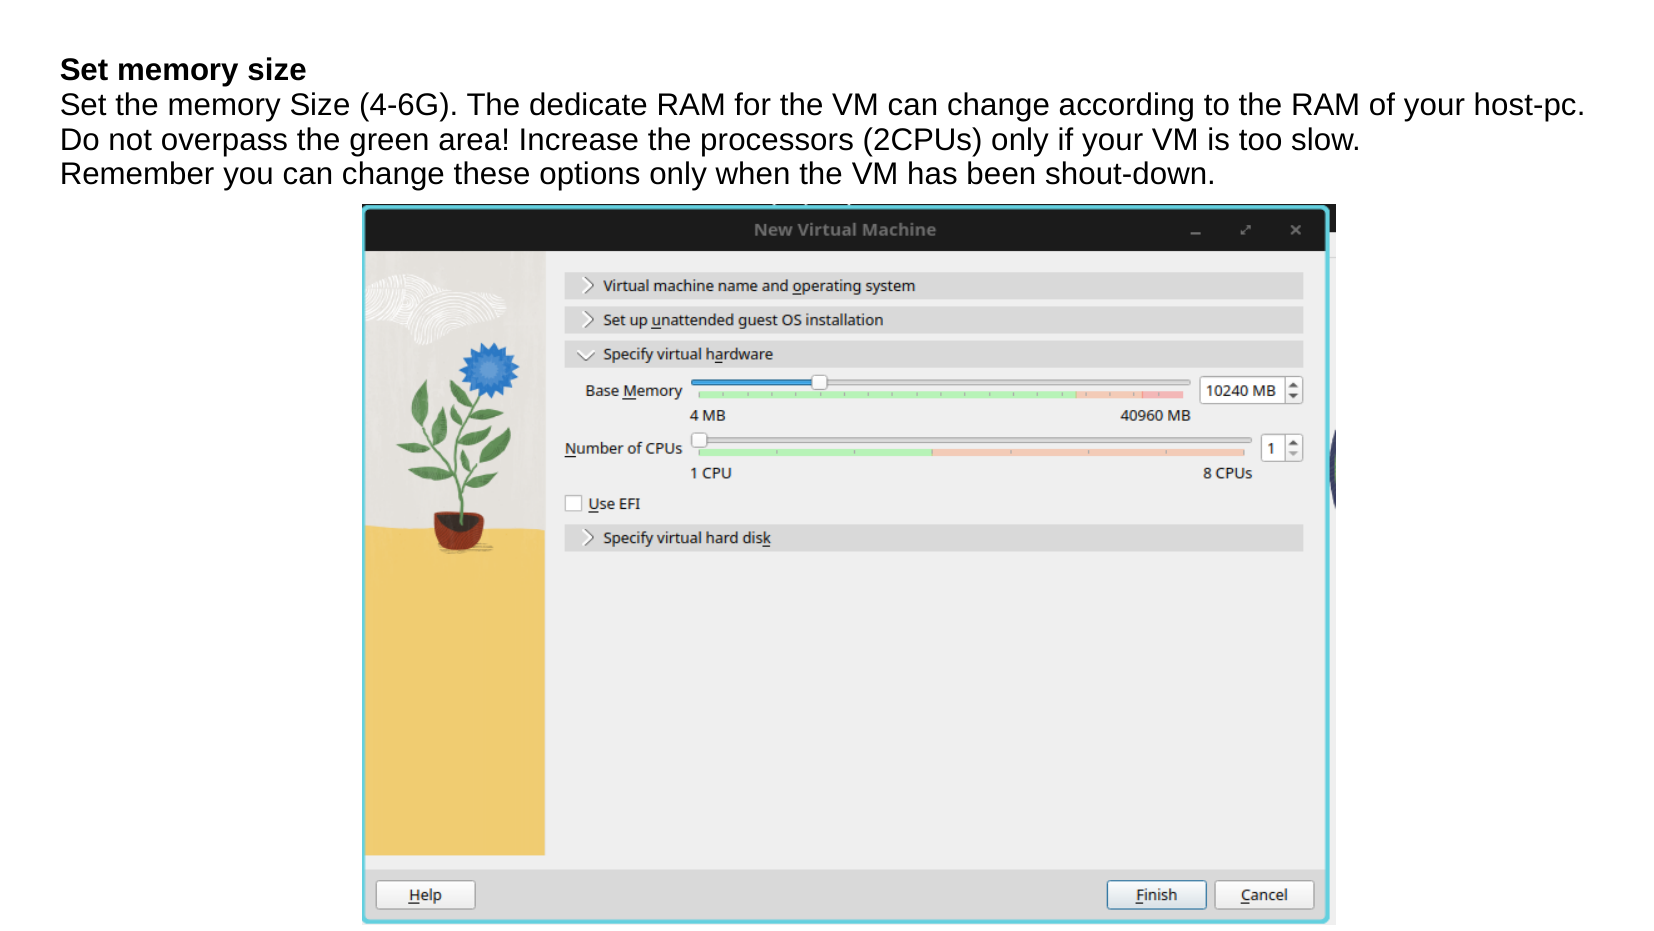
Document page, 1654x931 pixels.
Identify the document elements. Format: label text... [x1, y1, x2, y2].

text_box Set memory size Set the memory Size (4-6G). The dedicate RAM for the VM can change according to the RAM of your host-pc. Do not overpass the green area! Increase the processors (2CPUs) only if your VM is too slow. Remember you can change these options only when the VM has been shout-down. [45, 45, 1606, 199]
picture [362, 204, 1336, 925]
